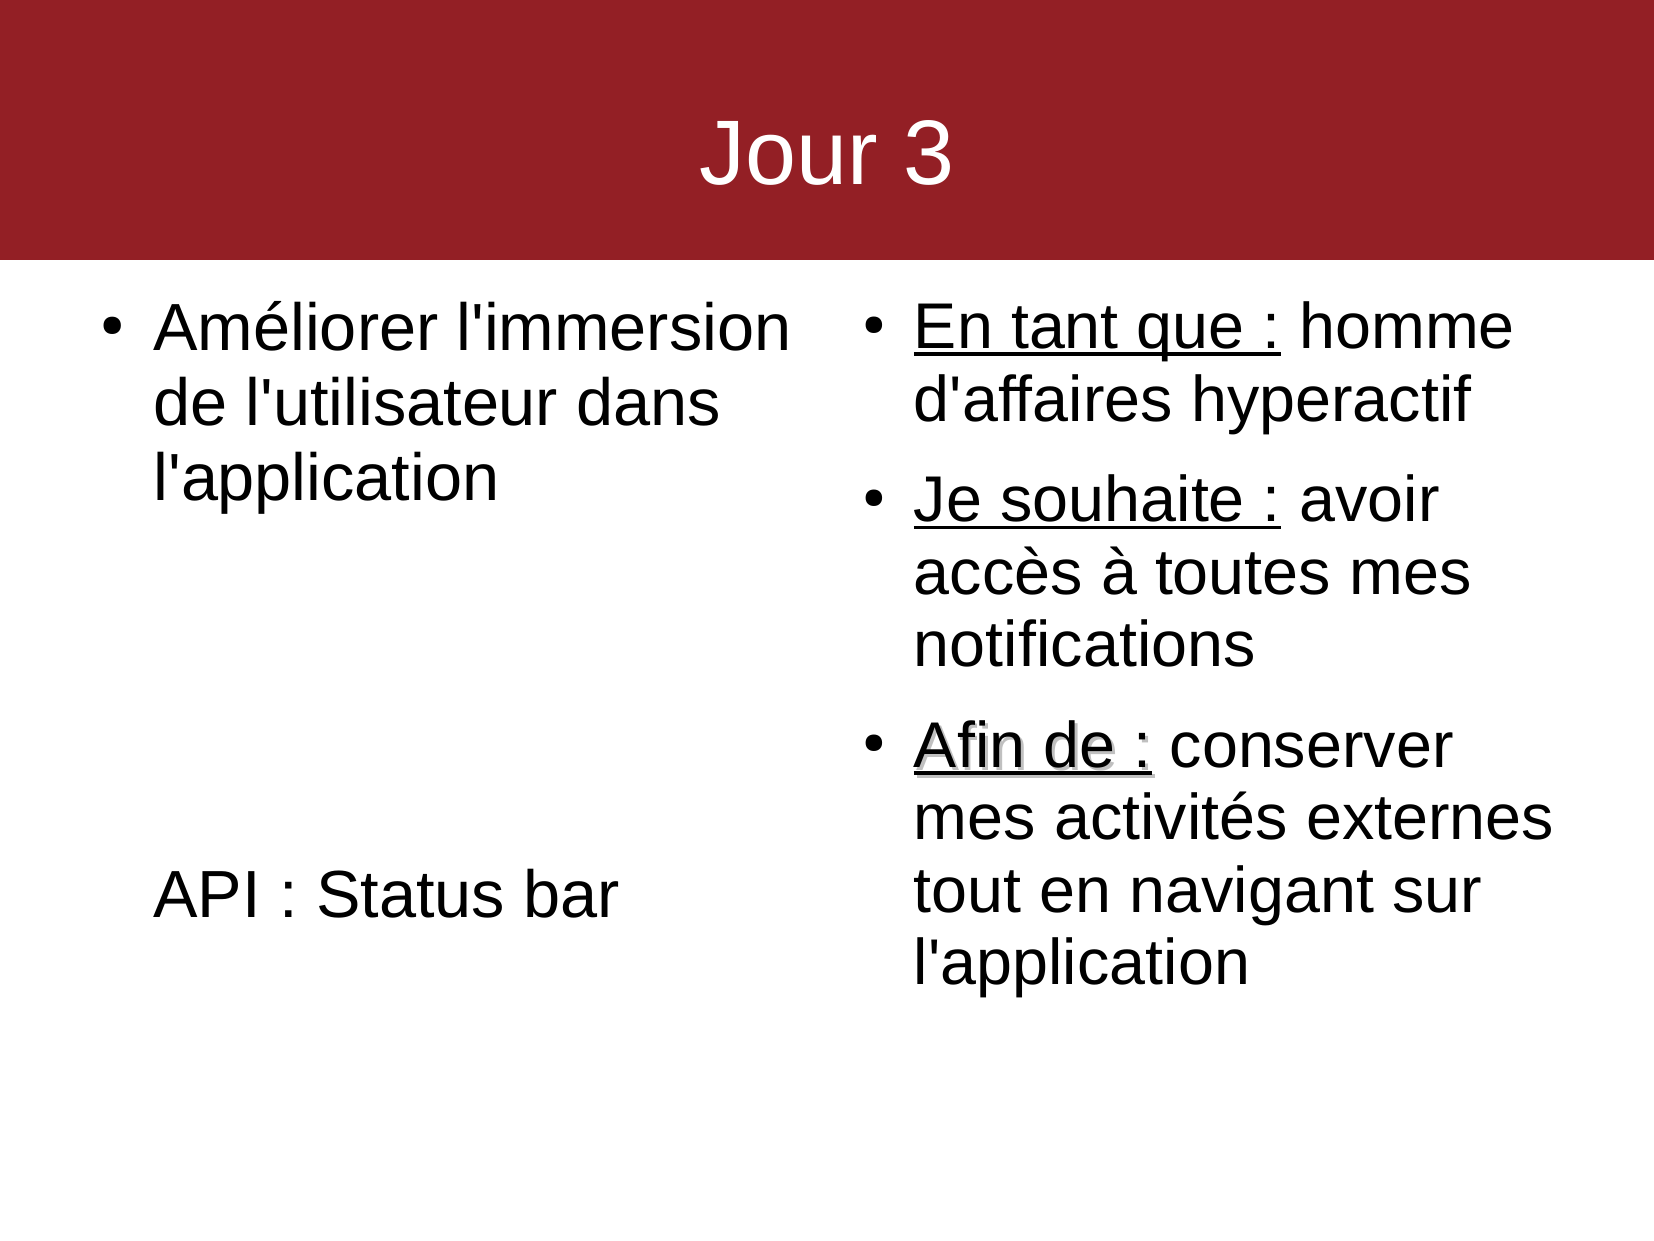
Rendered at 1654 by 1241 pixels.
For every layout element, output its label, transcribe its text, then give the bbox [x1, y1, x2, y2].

title Jour 3 [82, 49, 1571, 257]
list Améliorer l'immersion de l'utilisateur dans l'application API : Status bar [82, 290, 809, 1010]
text_box [0, 0, 1654, 260]
list En tant que : homme d'affaires hyperactif Je souhaite : avoir accès à toutes mes notifications Afin de : conserver mes activités externes tout en navigant sur l'application [845, 290, 1572, 1010]
